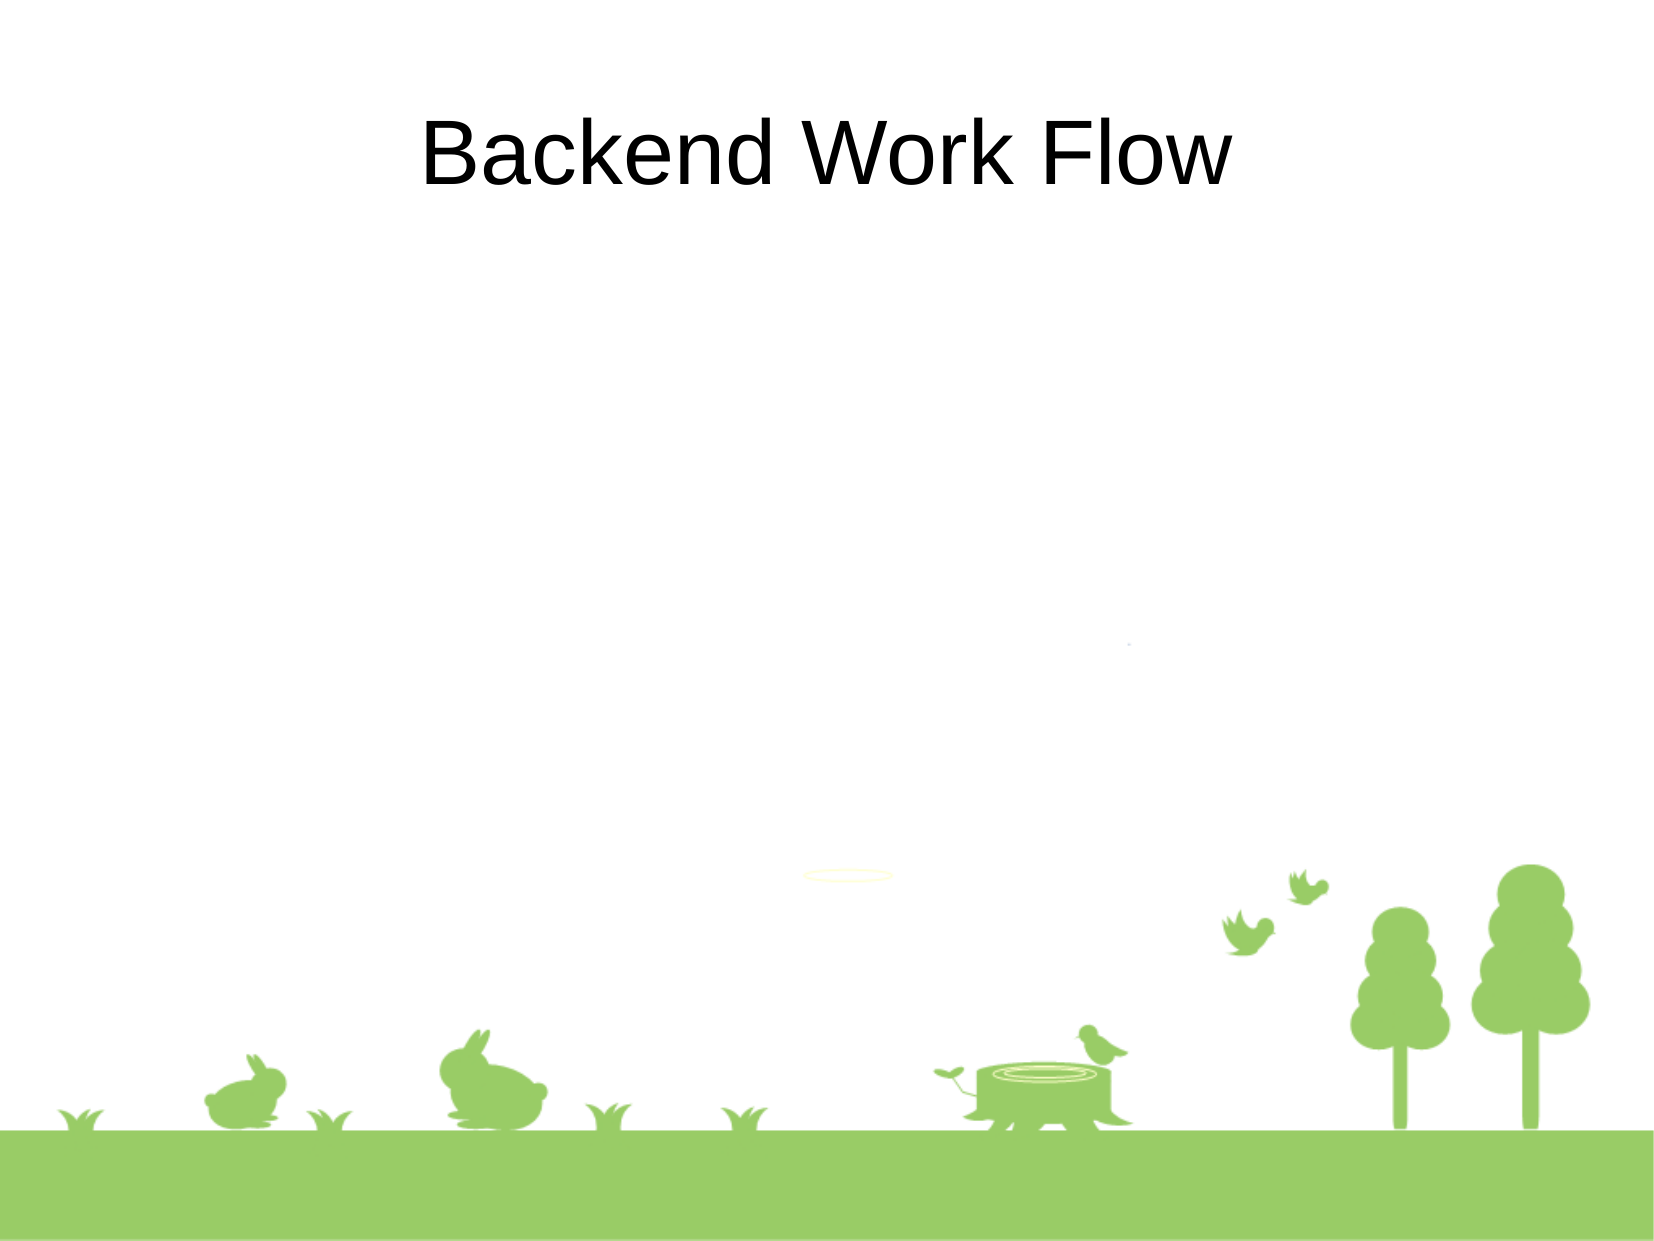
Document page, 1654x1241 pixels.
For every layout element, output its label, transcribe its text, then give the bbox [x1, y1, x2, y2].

title Backend Work Flow [82, 49, 1571, 257]
picture [0, 0, 1654, 1241]
